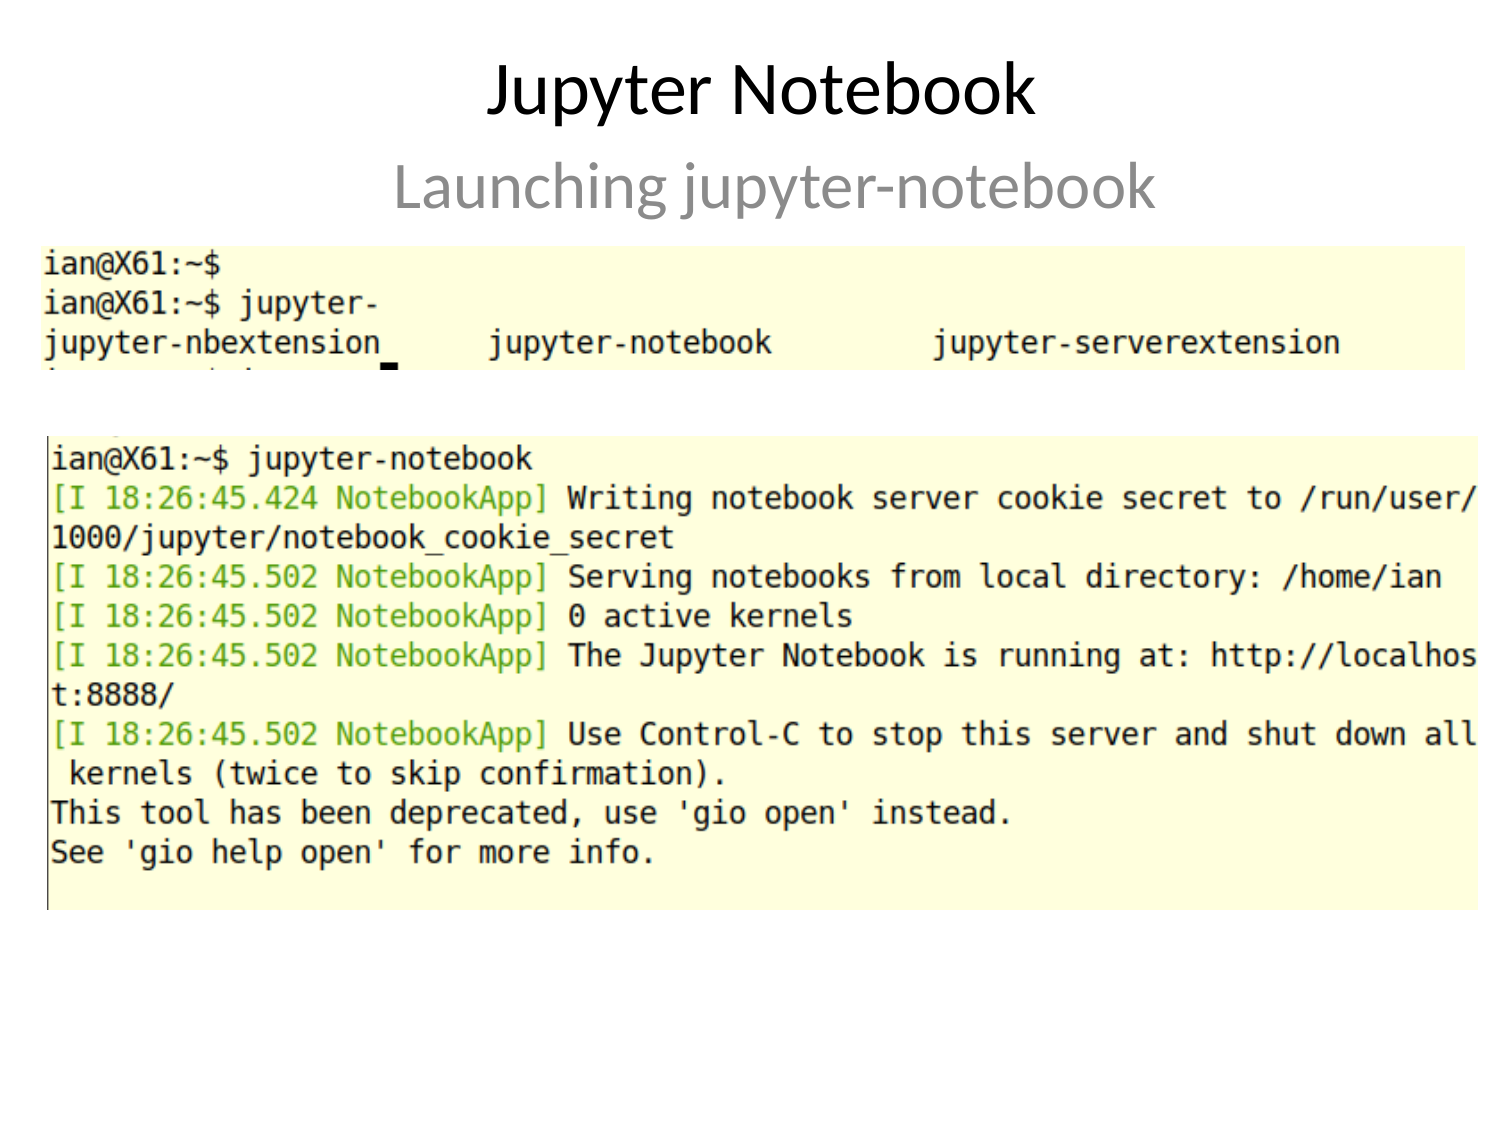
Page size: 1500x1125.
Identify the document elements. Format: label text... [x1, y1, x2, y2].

picture [47, 436, 1478, 910]
picture [41, 246, 1465, 370]
text_box Launching jupyter-notebook [41, 134, 1436, 232]
title Jupyter Notebook [123, 30, 1399, 134]
